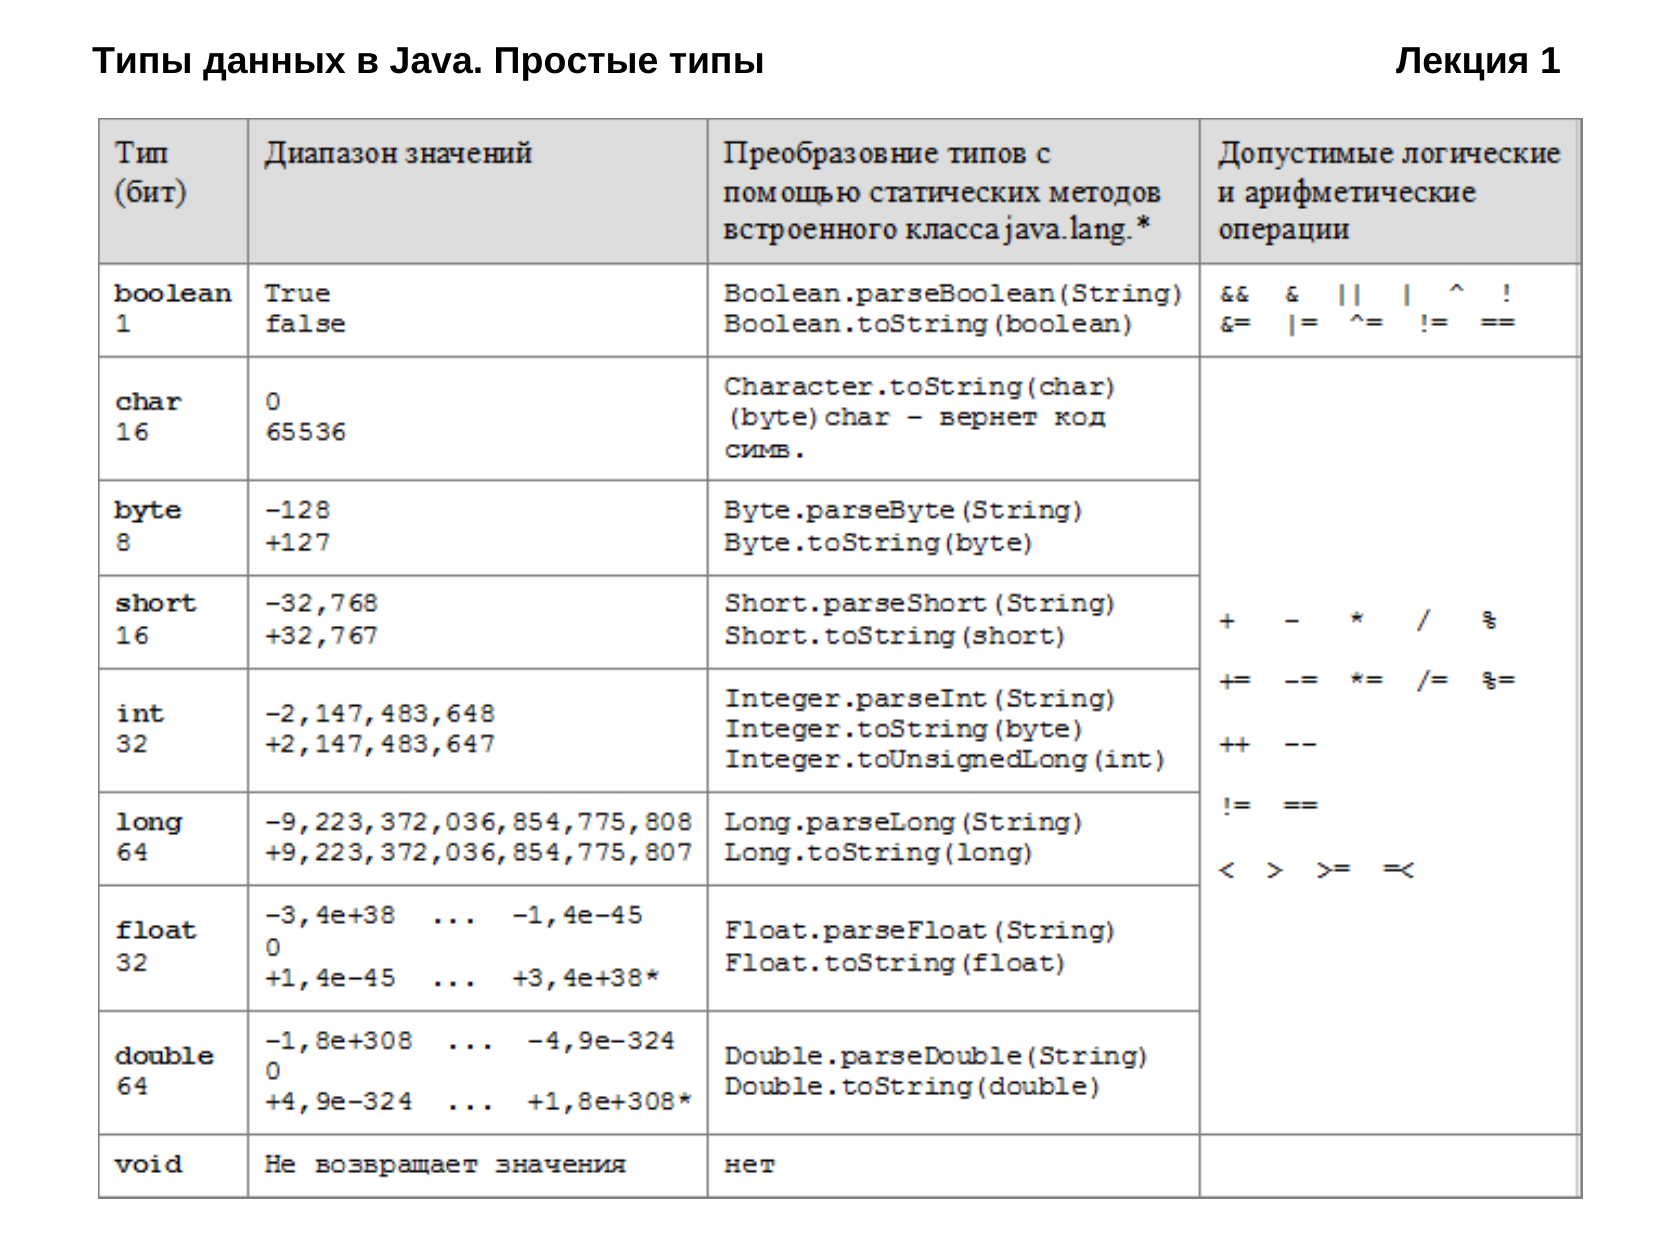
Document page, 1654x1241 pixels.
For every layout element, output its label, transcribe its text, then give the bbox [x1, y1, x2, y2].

picture [98, 118, 1583, 1199]
text_box Типы данных в Java. Простые типы Лекция 1 [82, 25, 1571, 95]
